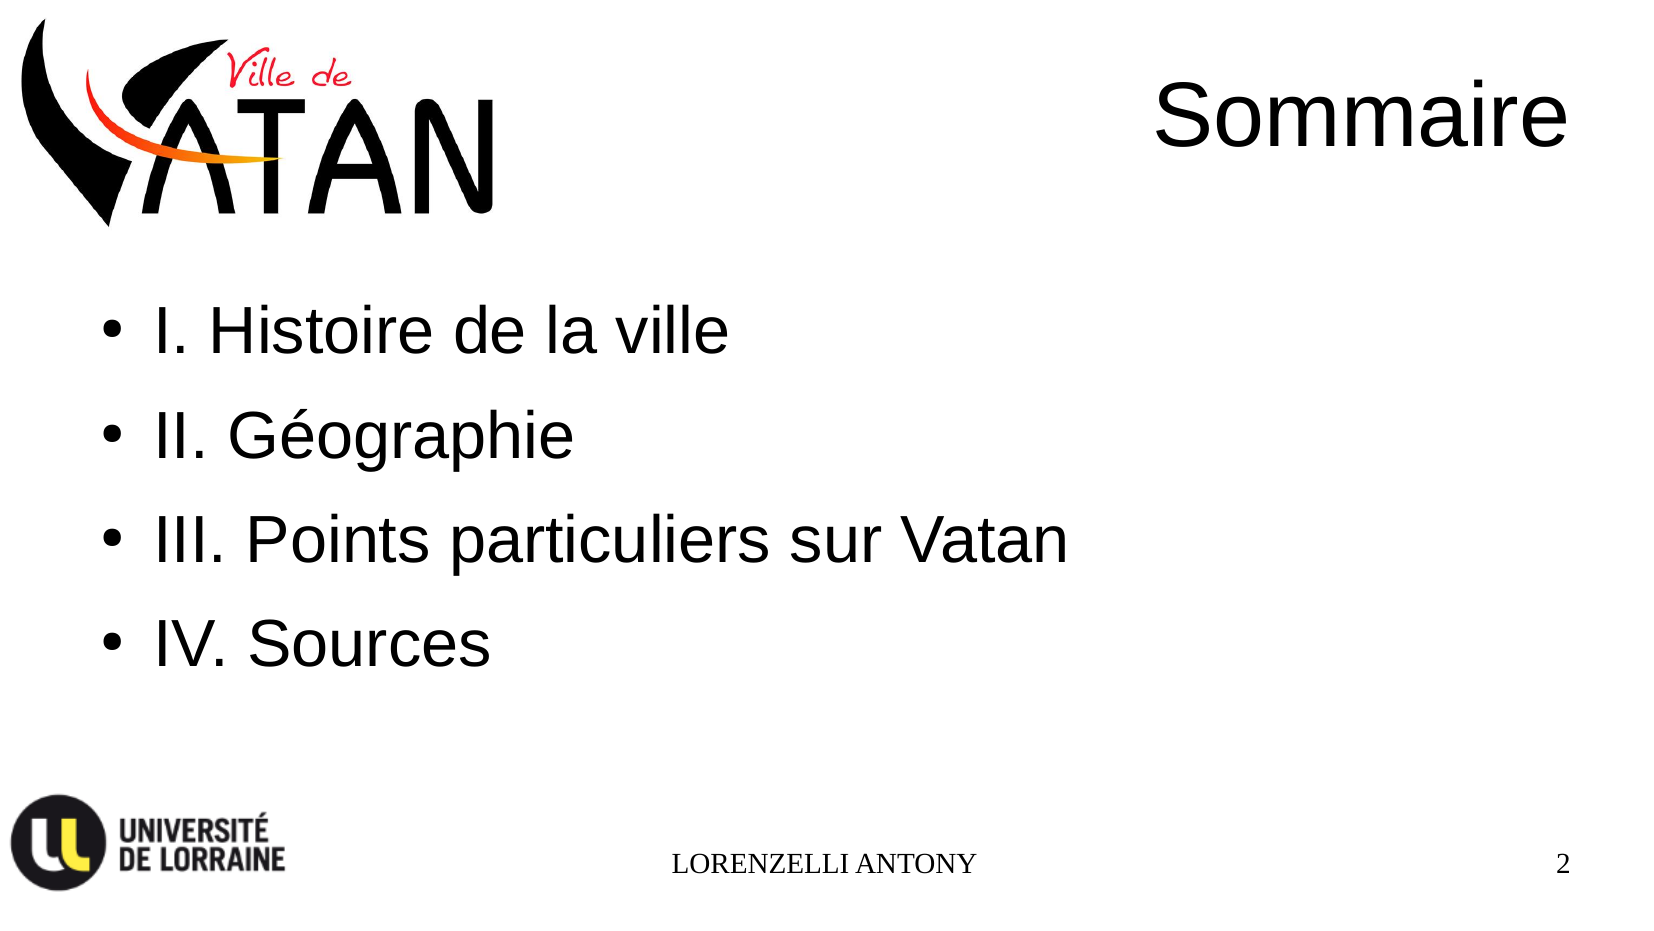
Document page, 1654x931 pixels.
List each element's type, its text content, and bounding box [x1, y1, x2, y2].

list I. Histoire de la ville II. Géographie III. Points particuliers sur Vatan IV. Sources [82, 217, 1571, 758]
picture [0, 0, 520, 255]
picture [3, 756, 296, 931]
title Sommaire [82, 37, 1571, 193]
